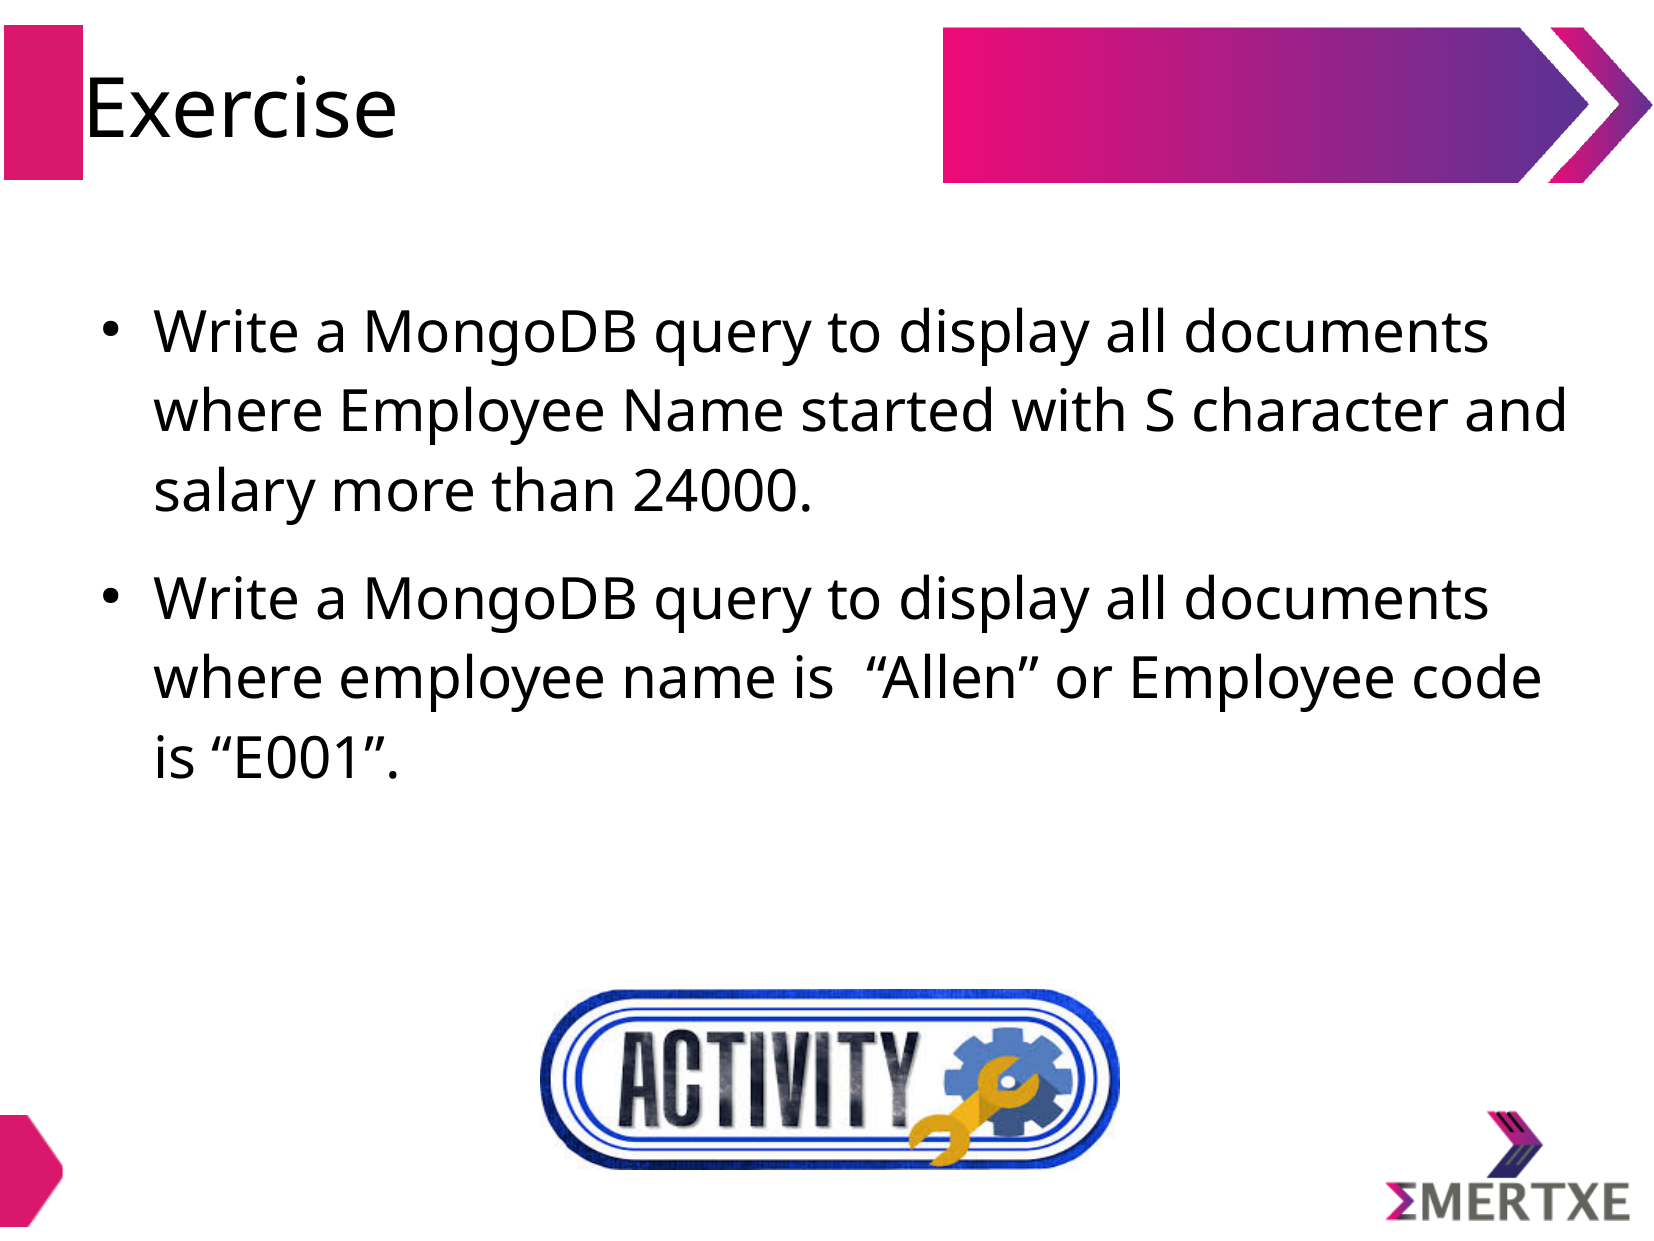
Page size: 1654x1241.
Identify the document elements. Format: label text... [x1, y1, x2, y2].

picture [1571, 27, 1653, 183]
title Exercise [82, 2, 1571, 210]
list Write a MongoDB query to display all documents where Employee Name started with S character and salary more than 24000. Write a MongoDB query to display all documents where employee name is “Allen” or Employee code is “E001”. [82, 290, 1571, 1010]
picture [540, 989, 1120, 1170]
picture [1385, 1107, 1631, 1221]
